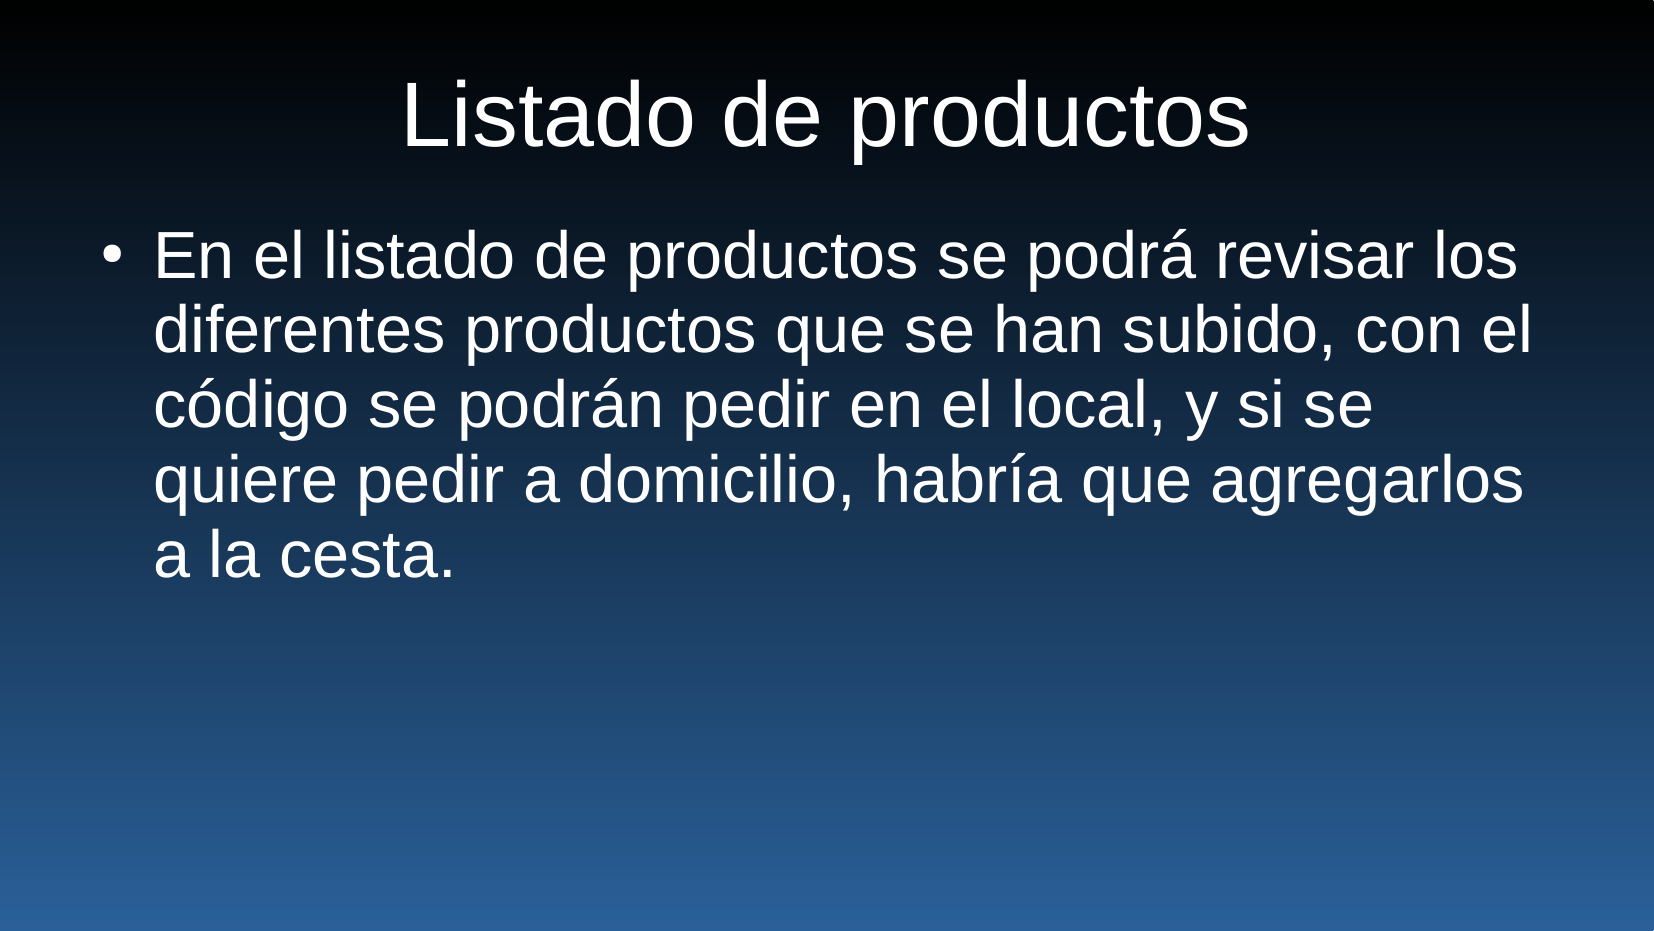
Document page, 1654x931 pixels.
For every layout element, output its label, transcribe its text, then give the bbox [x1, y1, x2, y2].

list En el listado de productos se podrá revisar los diferentes productos que se han subido, con el código se podrán pedir en el local, y si se quiere pedir a domicilio, habría que agregarlos a la cesta. [82, 217, 1571, 758]
title Listado de productos [82, 37, 1571, 193]
